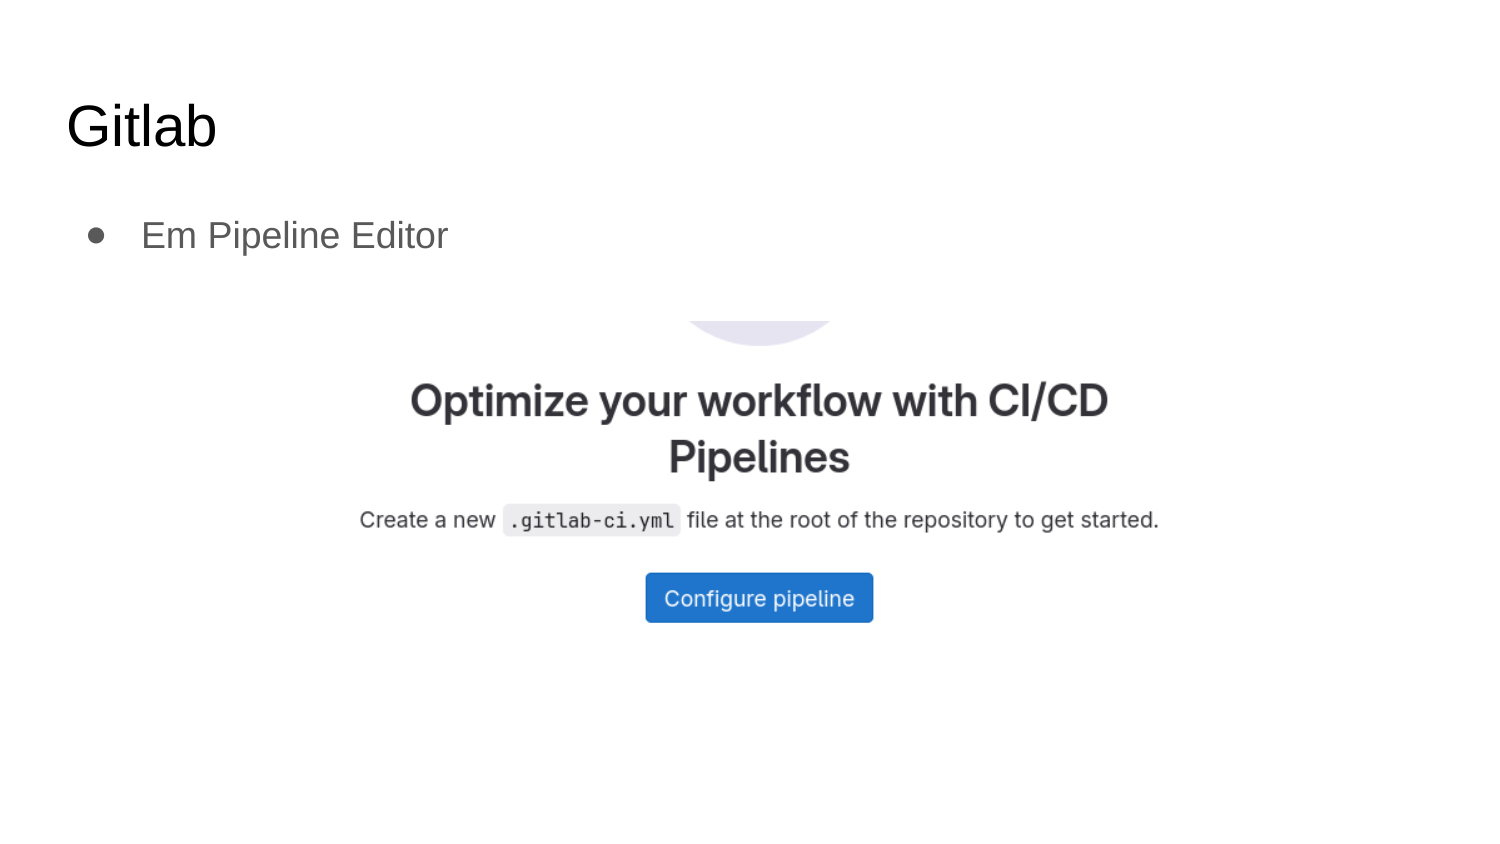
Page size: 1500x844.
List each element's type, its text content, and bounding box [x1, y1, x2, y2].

title Gitlab [51, 72, 1449, 167]
picture [328, 321, 1190, 653]
list Em Pipeline Editor [51, 189, 1489, 750]
